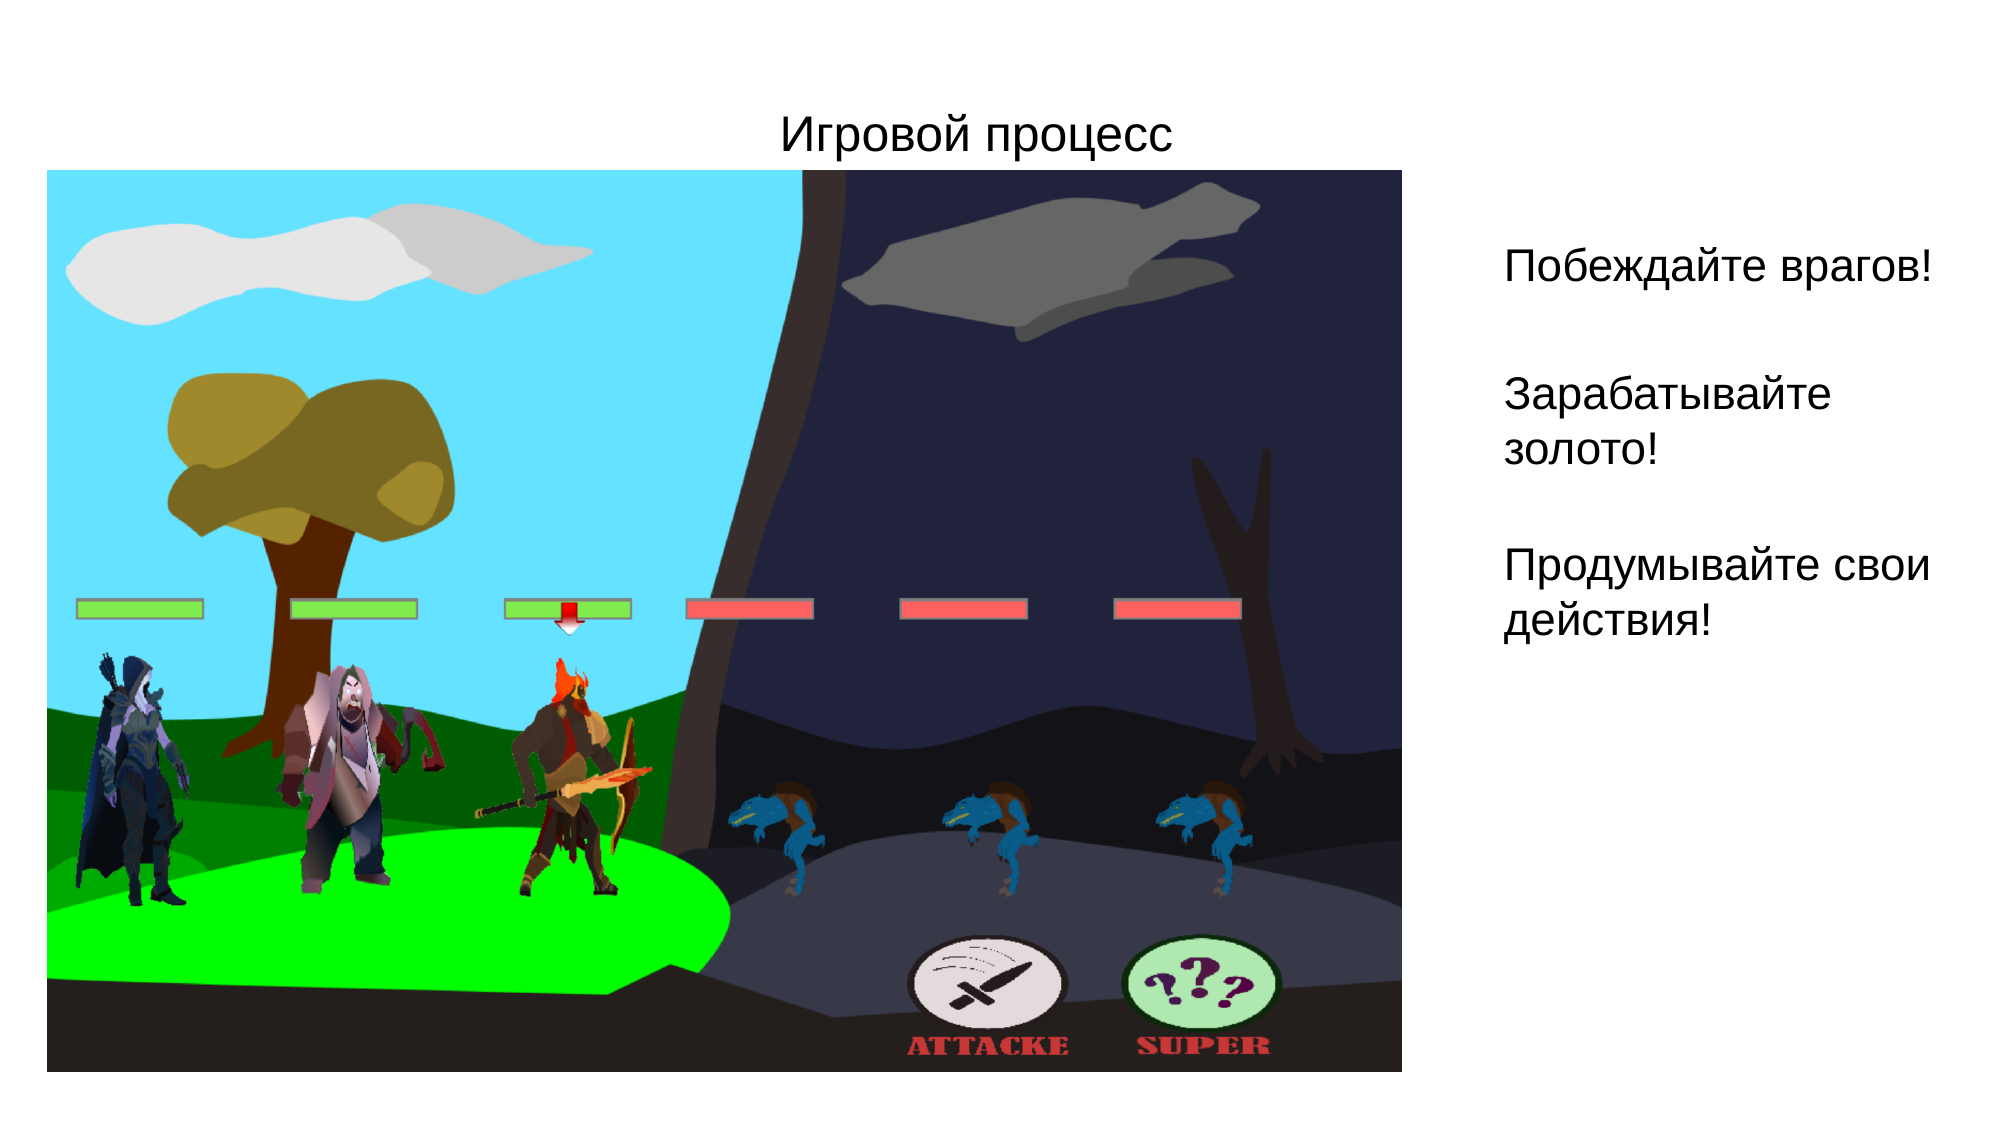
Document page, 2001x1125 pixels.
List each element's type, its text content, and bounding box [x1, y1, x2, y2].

title Игровой процесс [226, 34, 1727, 229]
picture [47, 170, 1402, 1072]
text_box Продумывайте свои действия! [1488, 527, 1966, 653]
text_box Побеждайте врагов! [1488, 228, 1964, 299]
text_box Зарабатывайте золото! [1488, 356, 1966, 482]
